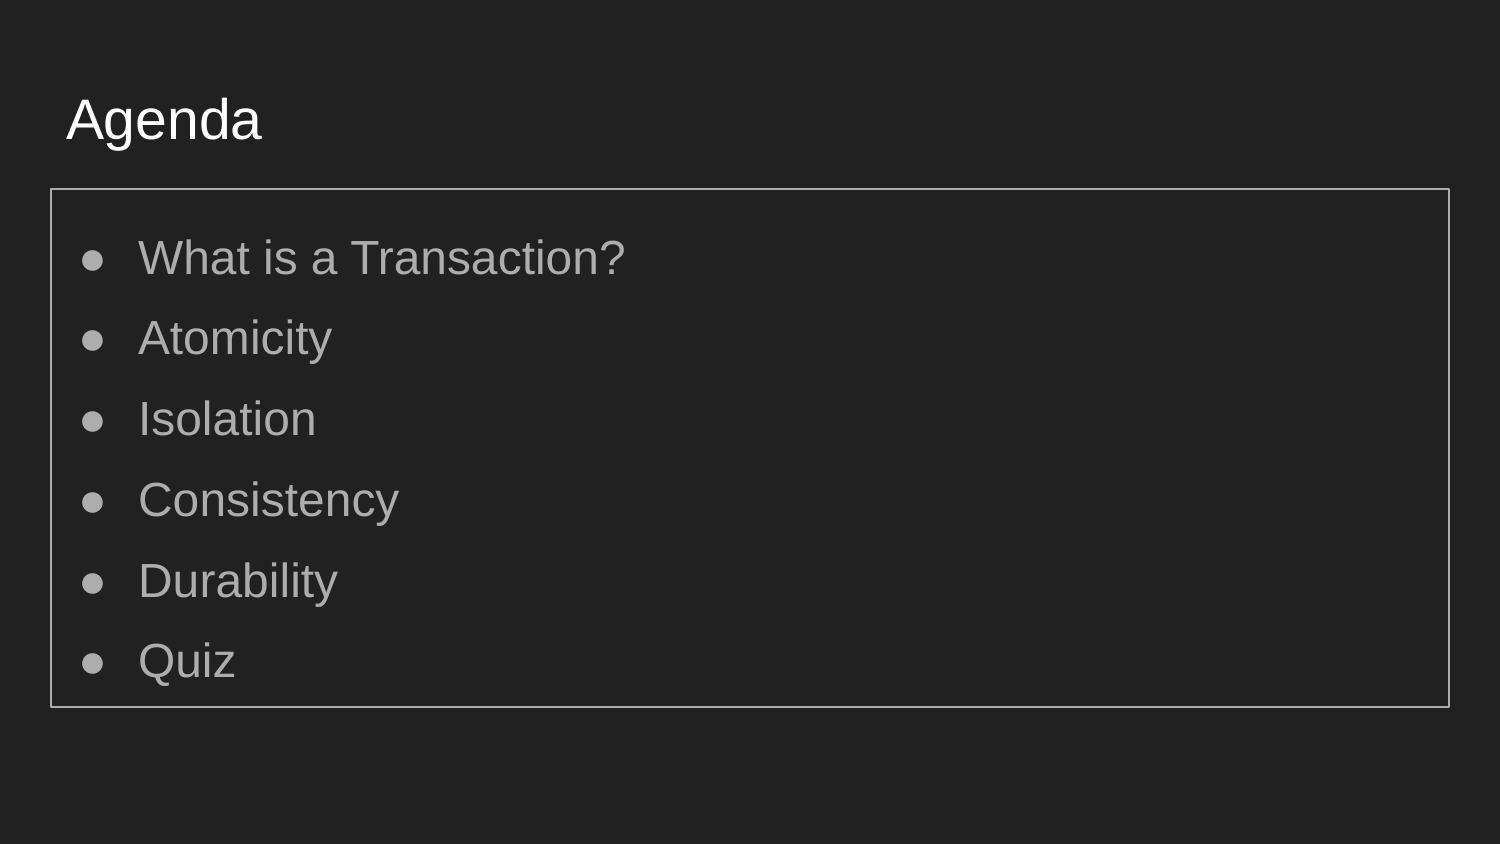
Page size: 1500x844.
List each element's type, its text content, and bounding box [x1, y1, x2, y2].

title Agenda [51, 72, 1449, 167]
list What is a Transaction? Atomicity Isolation Consistency Durability Quiz [51, 189, 1449, 708]
